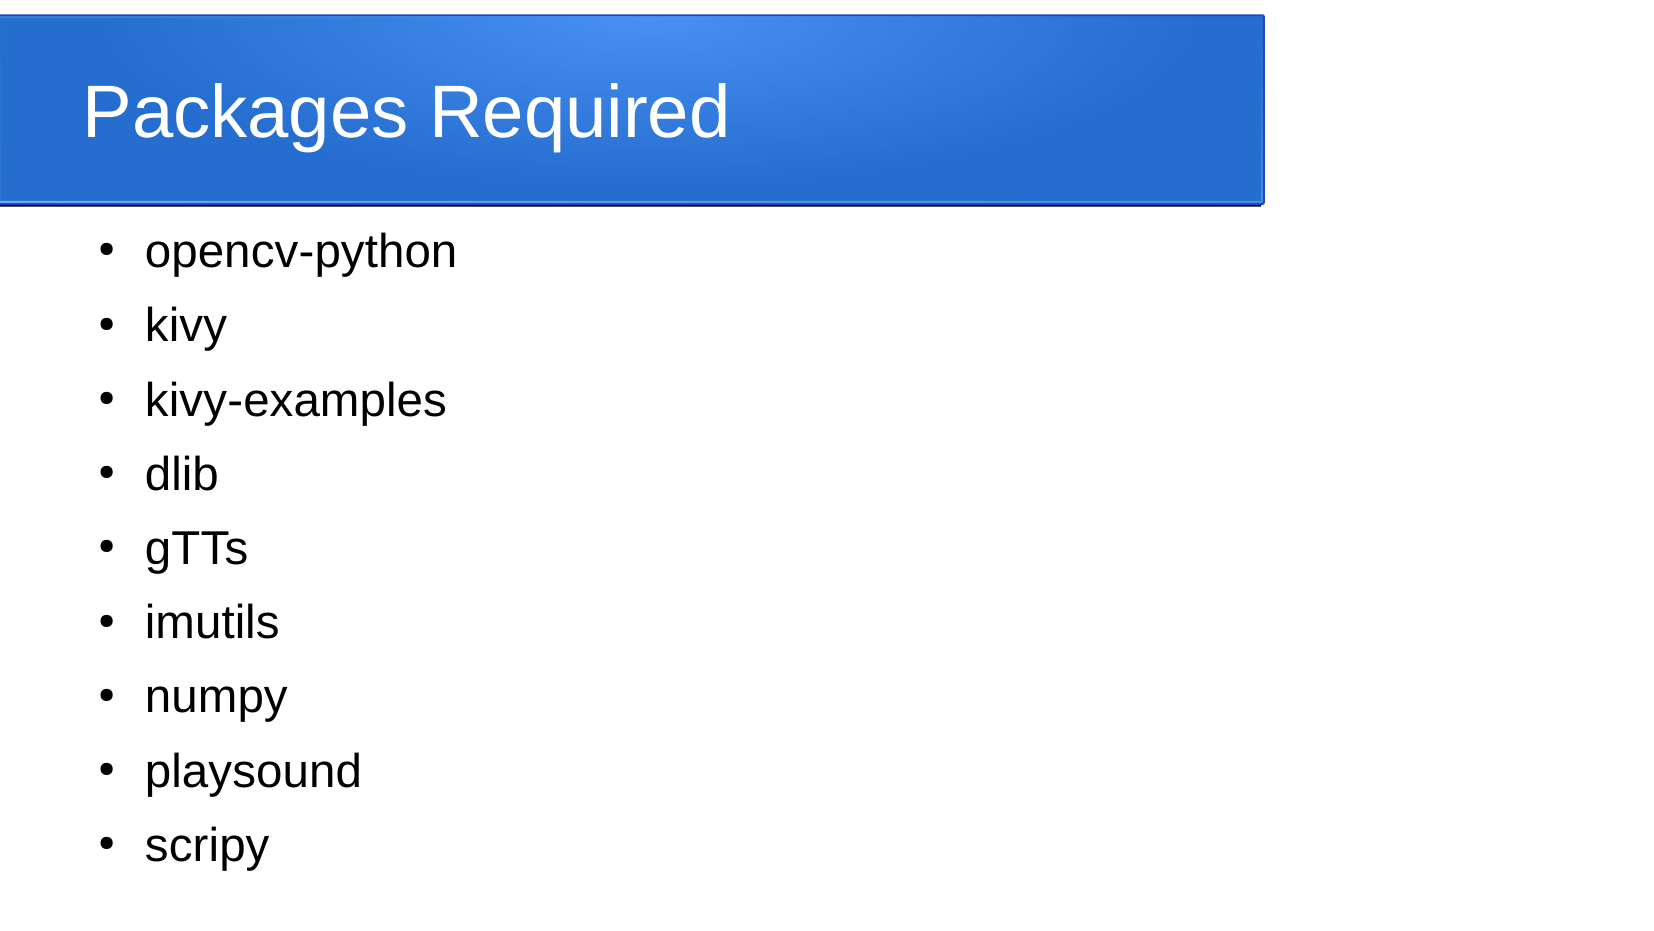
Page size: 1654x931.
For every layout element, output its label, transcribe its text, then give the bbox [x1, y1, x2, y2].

list opencv-python kivy kivy-examples dlib gTTs imutils numpy playsound scripy [82, 224, 1571, 875]
title Packages Required [82, 35, 1235, 189]
